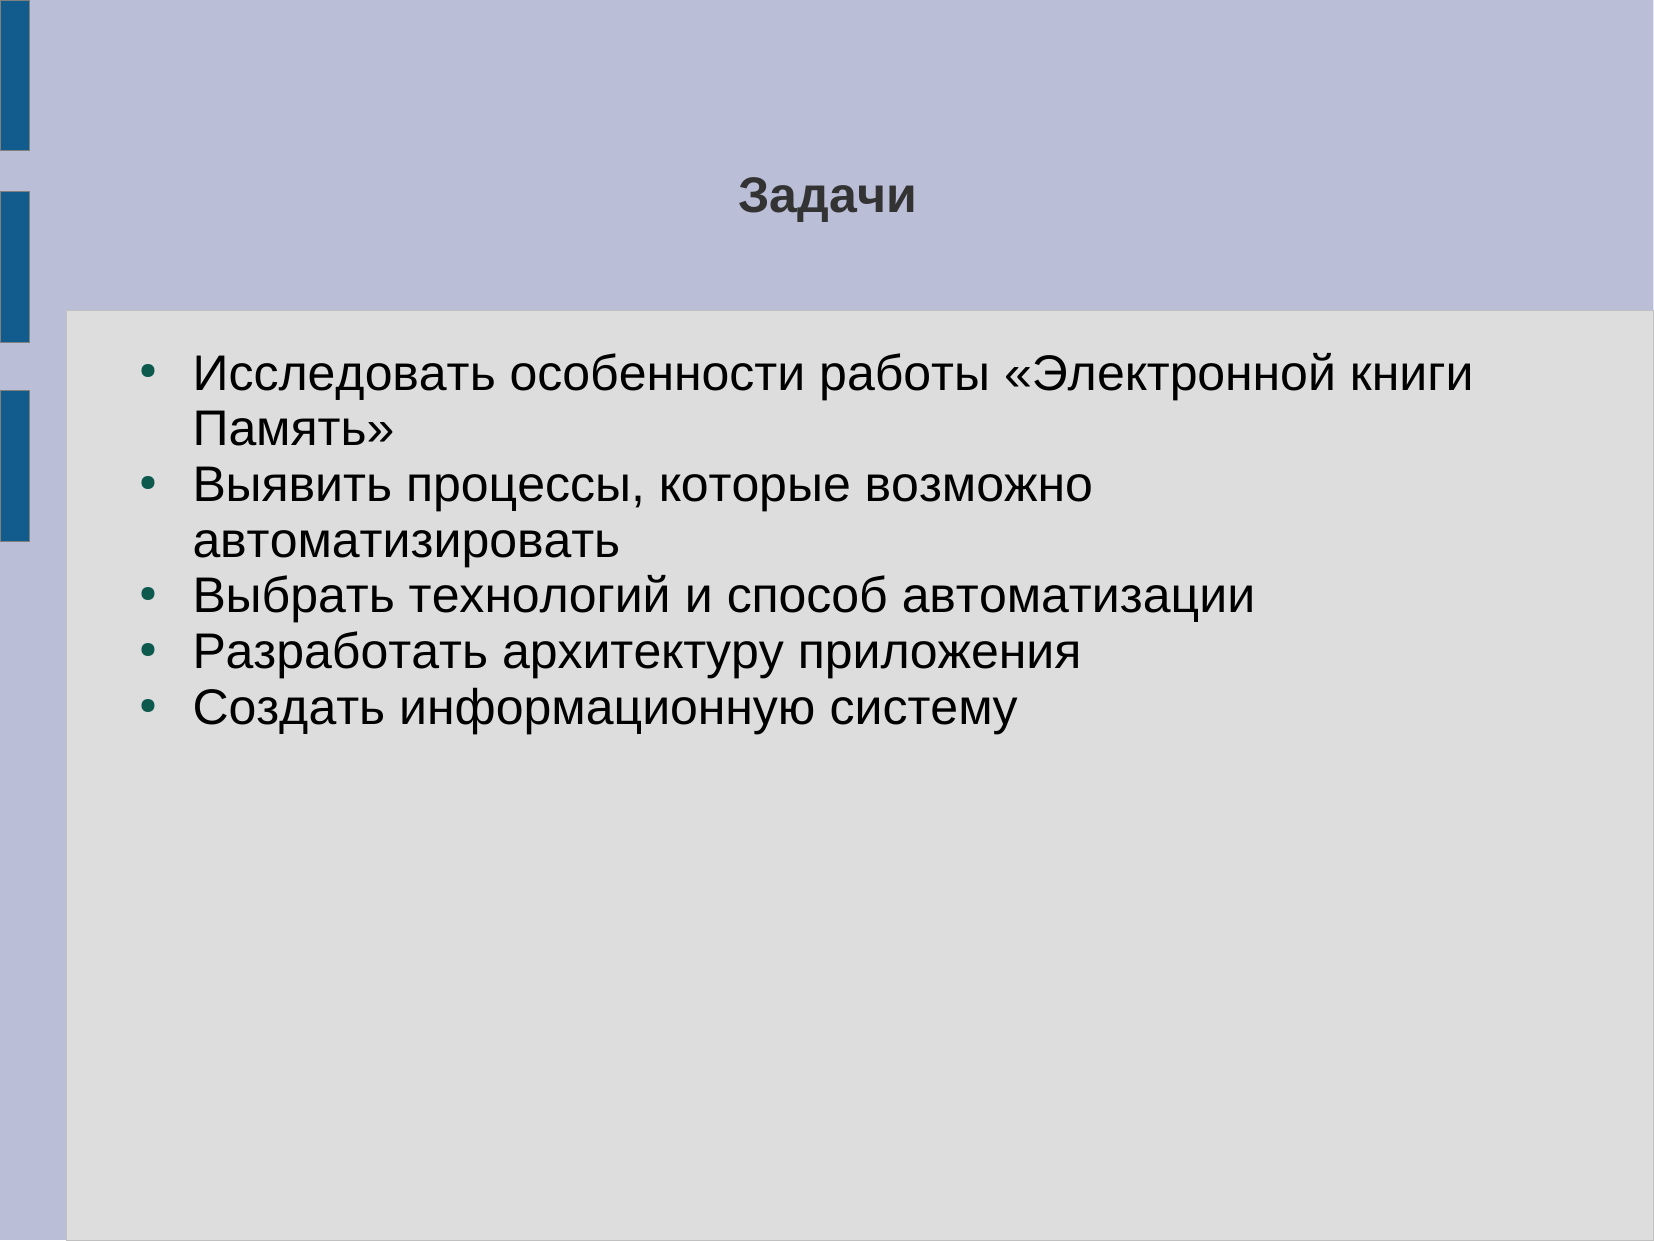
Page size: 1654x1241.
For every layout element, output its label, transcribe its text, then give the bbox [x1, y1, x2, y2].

title Задачи [121, 91, 1534, 299]
list Исследовать особенности работы «Электронной книги Память» Выявить процессы, которые возможно автоматизировать Выбрать технологий и способ автоматизации Разработать архитектуру приложения Создать информационную систему [121, 344, 1534, 1127]
